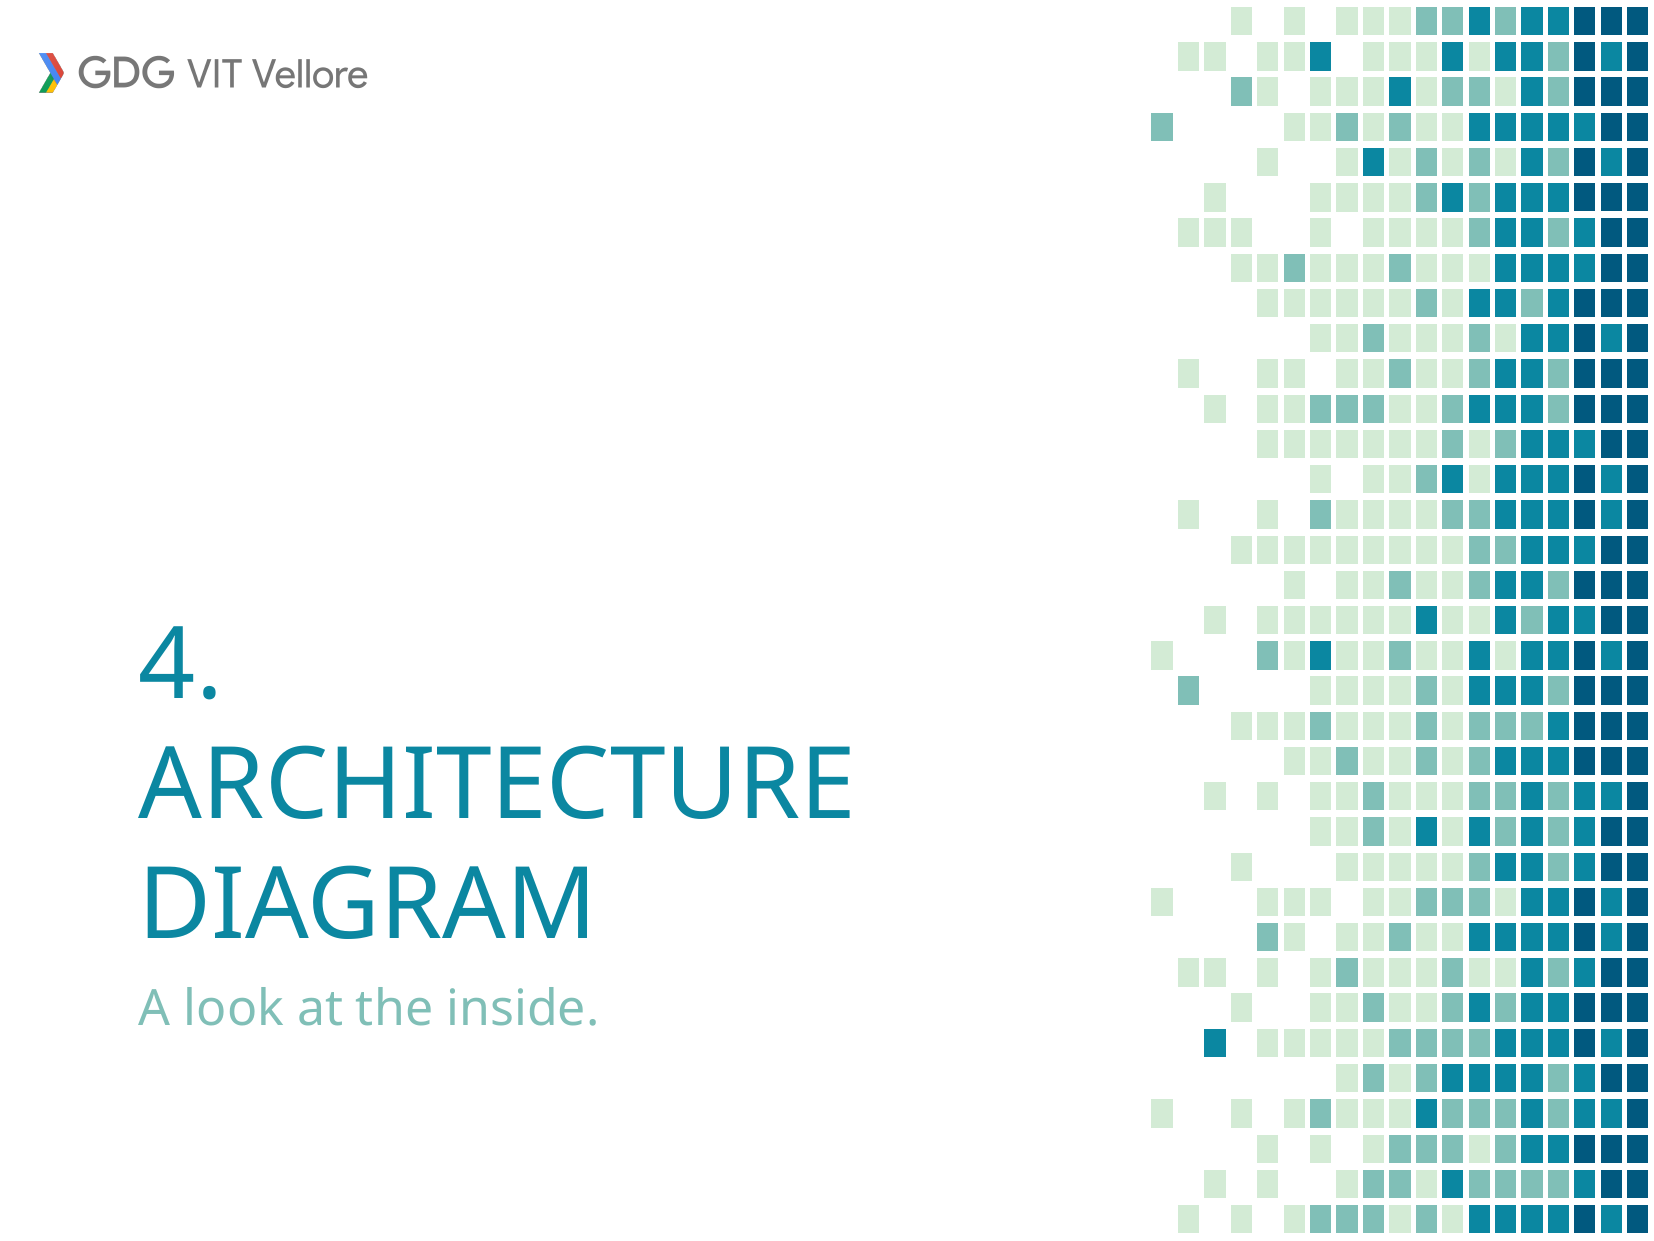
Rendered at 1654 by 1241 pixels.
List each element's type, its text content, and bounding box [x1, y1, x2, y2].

picture [0, 3, 408, 142]
subtitle A look at the inside. [124, 960, 1077, 1150]
title 4. ARCHITECTURE DIAGRAM [124, 694, 1077, 960]
